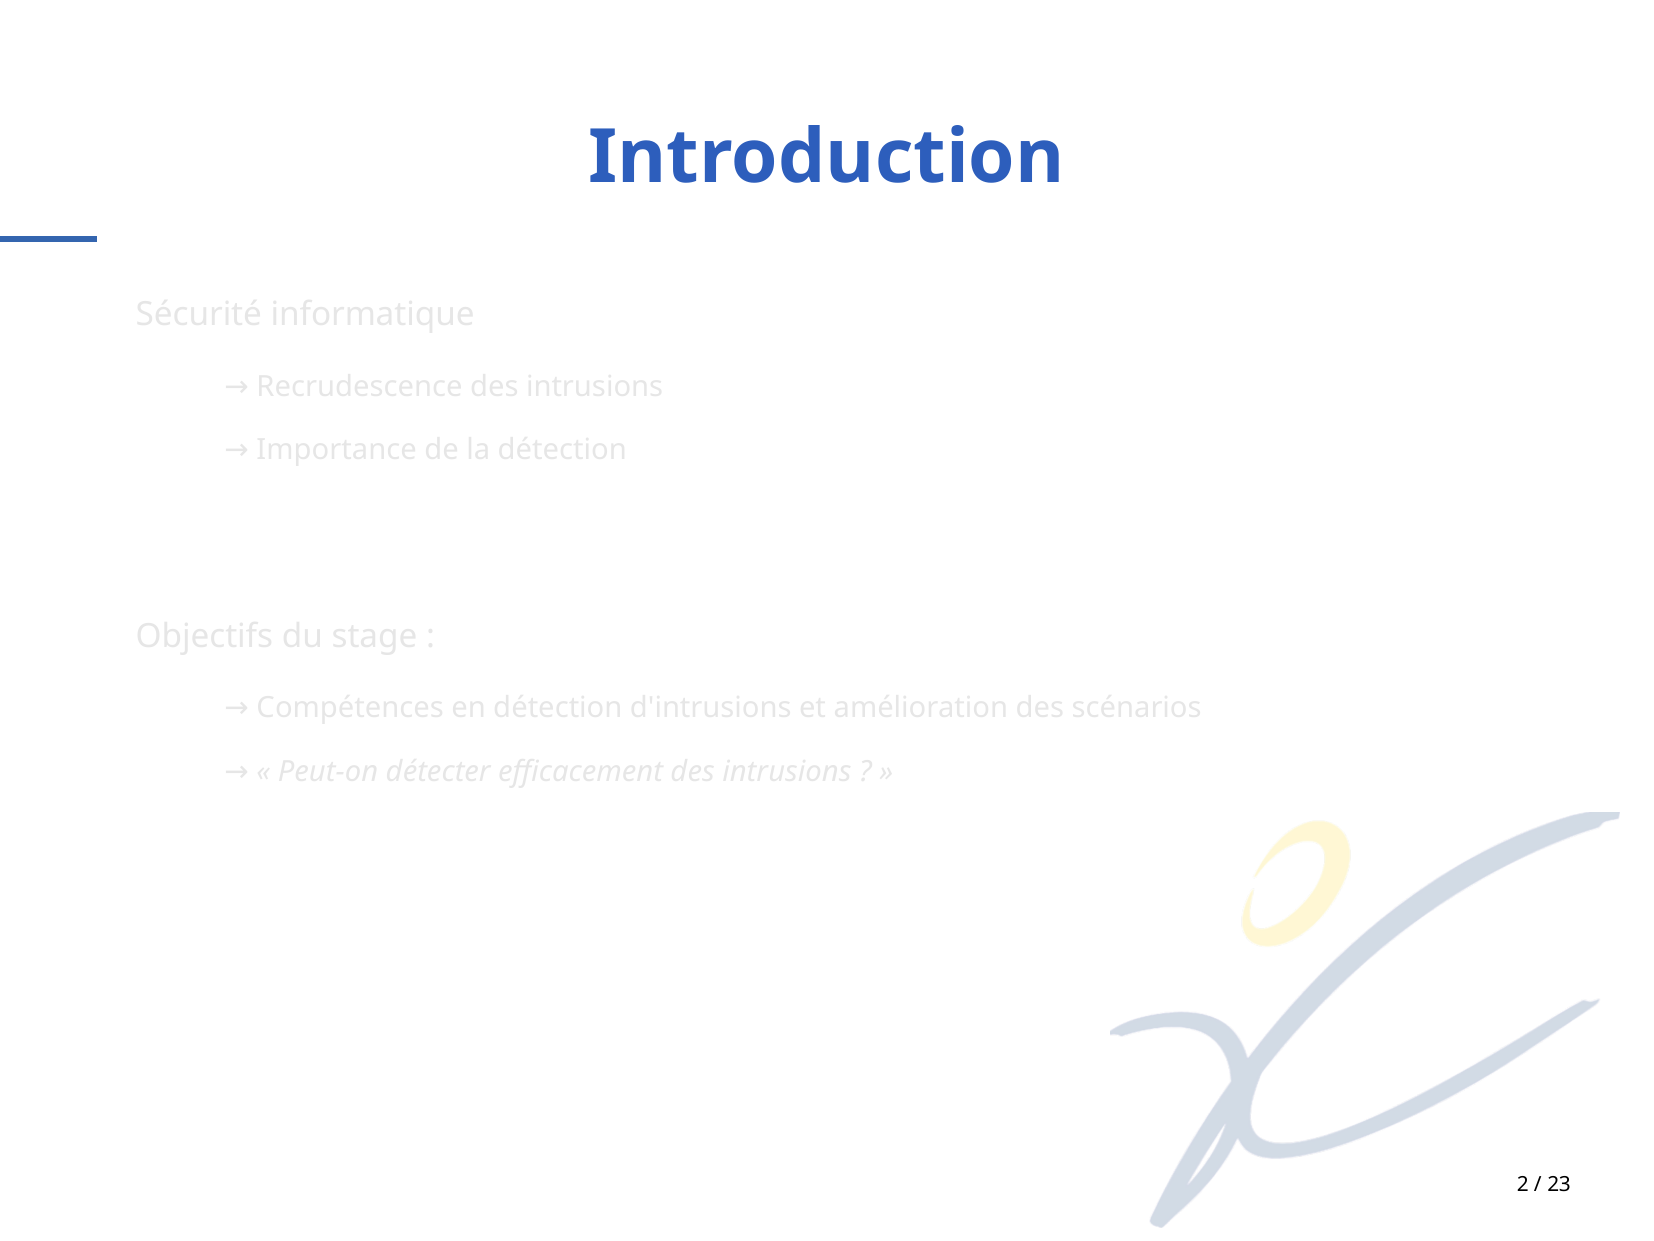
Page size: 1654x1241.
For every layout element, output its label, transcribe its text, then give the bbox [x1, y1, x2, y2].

picture [1559, 1176, 1569, 1191]
picture [1533, 1176, 1540, 1191]
picture [1517, 1176, 1527, 1191]
picture [1548, 1176, 1558, 1191]
title Introduction [82, 49, 1571, 257]
list Sécurité informatique → Recrudescence des intrusions → Importance de la détection Objectifs du stage : → Compétences en détection d'intrusions et amélioration des scénarios → « Peut-on détecter efficacement des intrusions ? » [82, 290, 1571, 1010]
